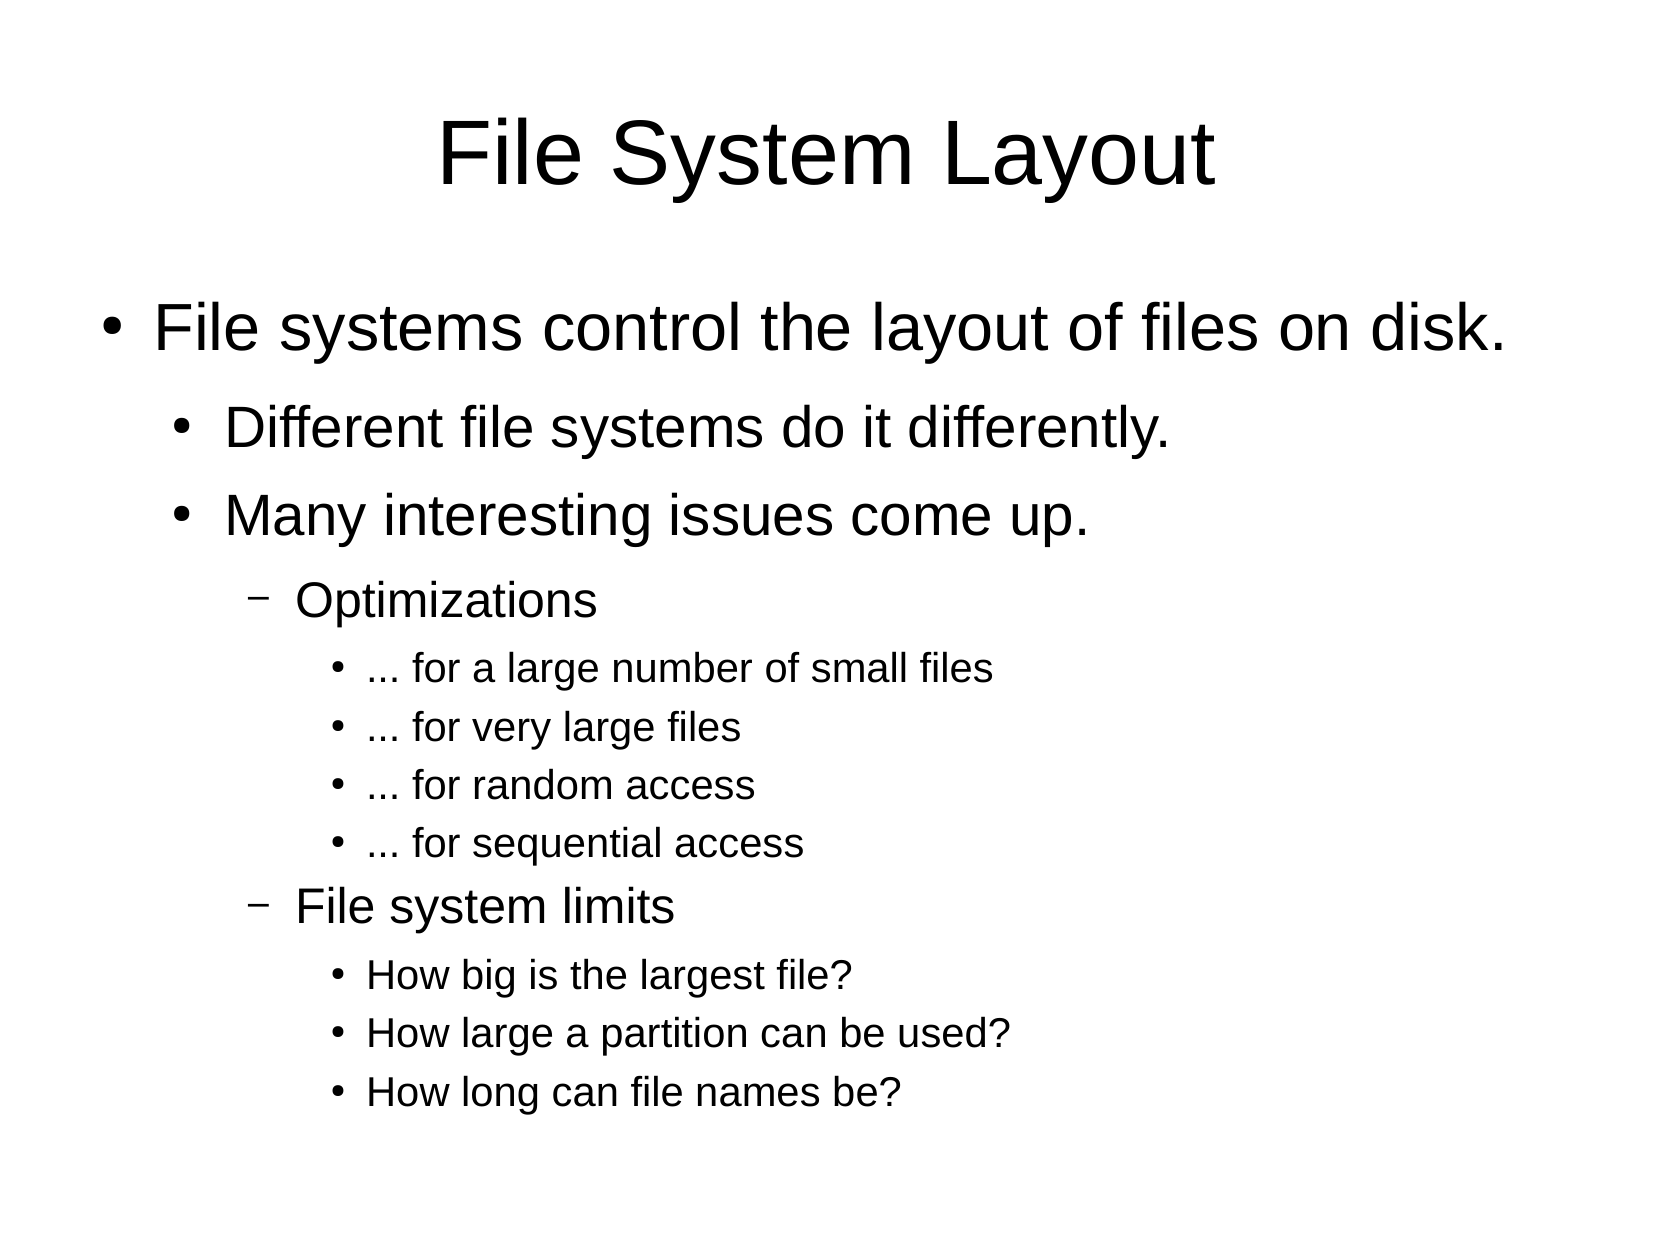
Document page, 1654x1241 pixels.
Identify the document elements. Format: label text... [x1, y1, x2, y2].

list File systems control the layout of files on disk. Different file systems do it differently. Many interesting issues come up. Optimizations ... for a large number of small files ... for very large files ... for random access ... for sequential access File system limits How big is the largest file? How large a partition can be used? How long can file names be? [82, 290, 1571, 1117]
title File System Layout [82, 49, 1571, 257]
